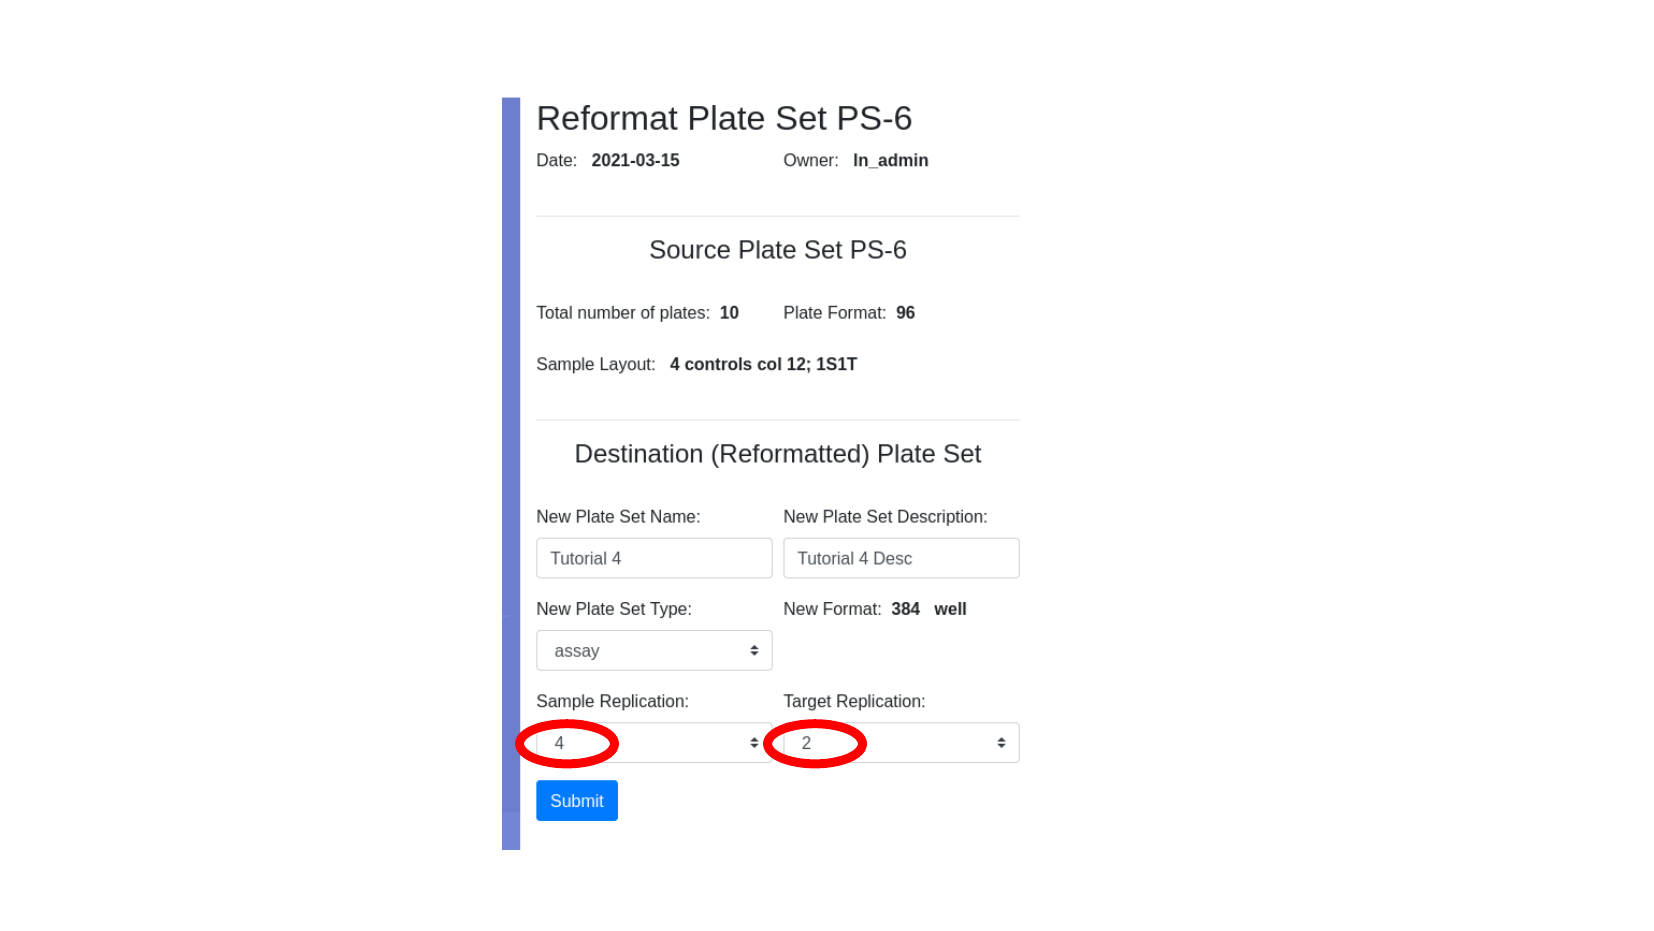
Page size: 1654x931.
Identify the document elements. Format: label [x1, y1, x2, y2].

picture [502, 89, 1051, 850]
